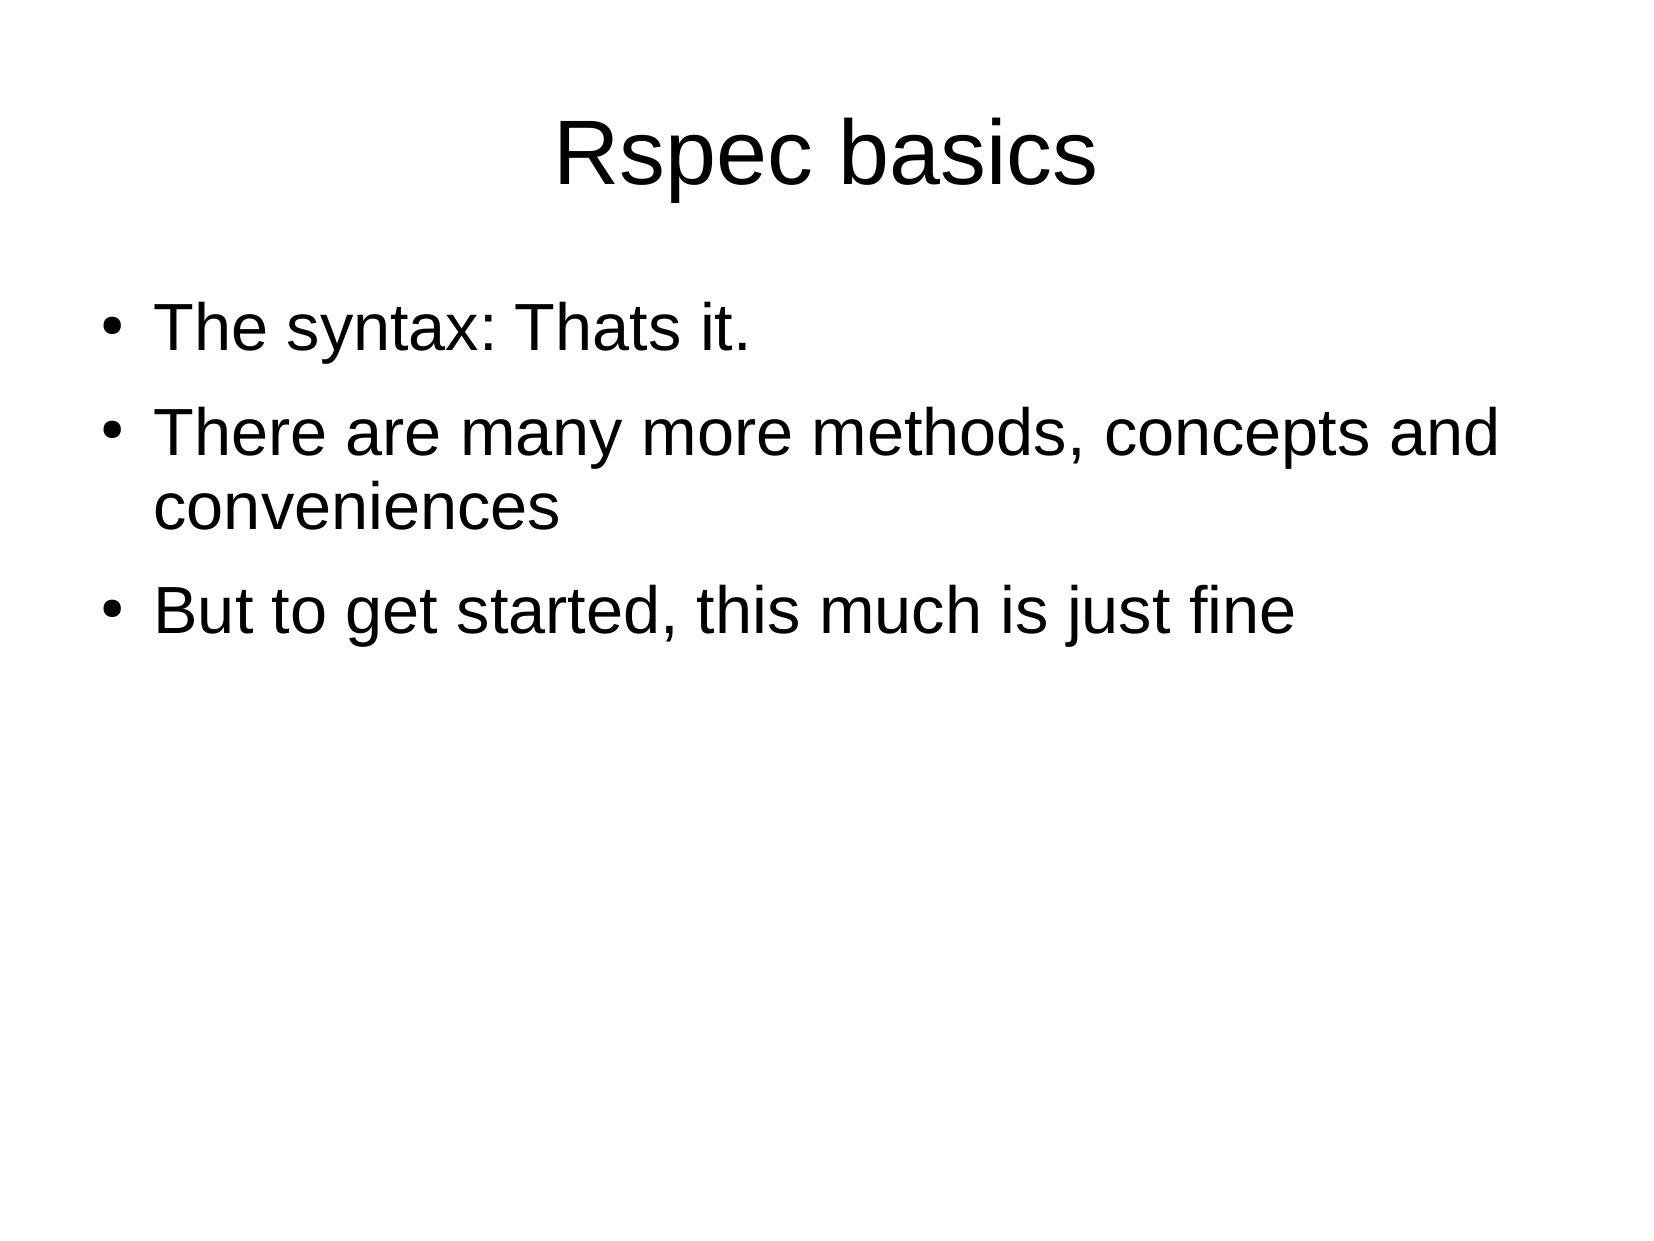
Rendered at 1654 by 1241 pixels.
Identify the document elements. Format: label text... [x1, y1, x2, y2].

list The syntax: Thats it. There are many more methods, concepts and conveniences But to get started, this much is just fine [82, 290, 1571, 1109]
title Rspec basics [82, 49, 1571, 257]
